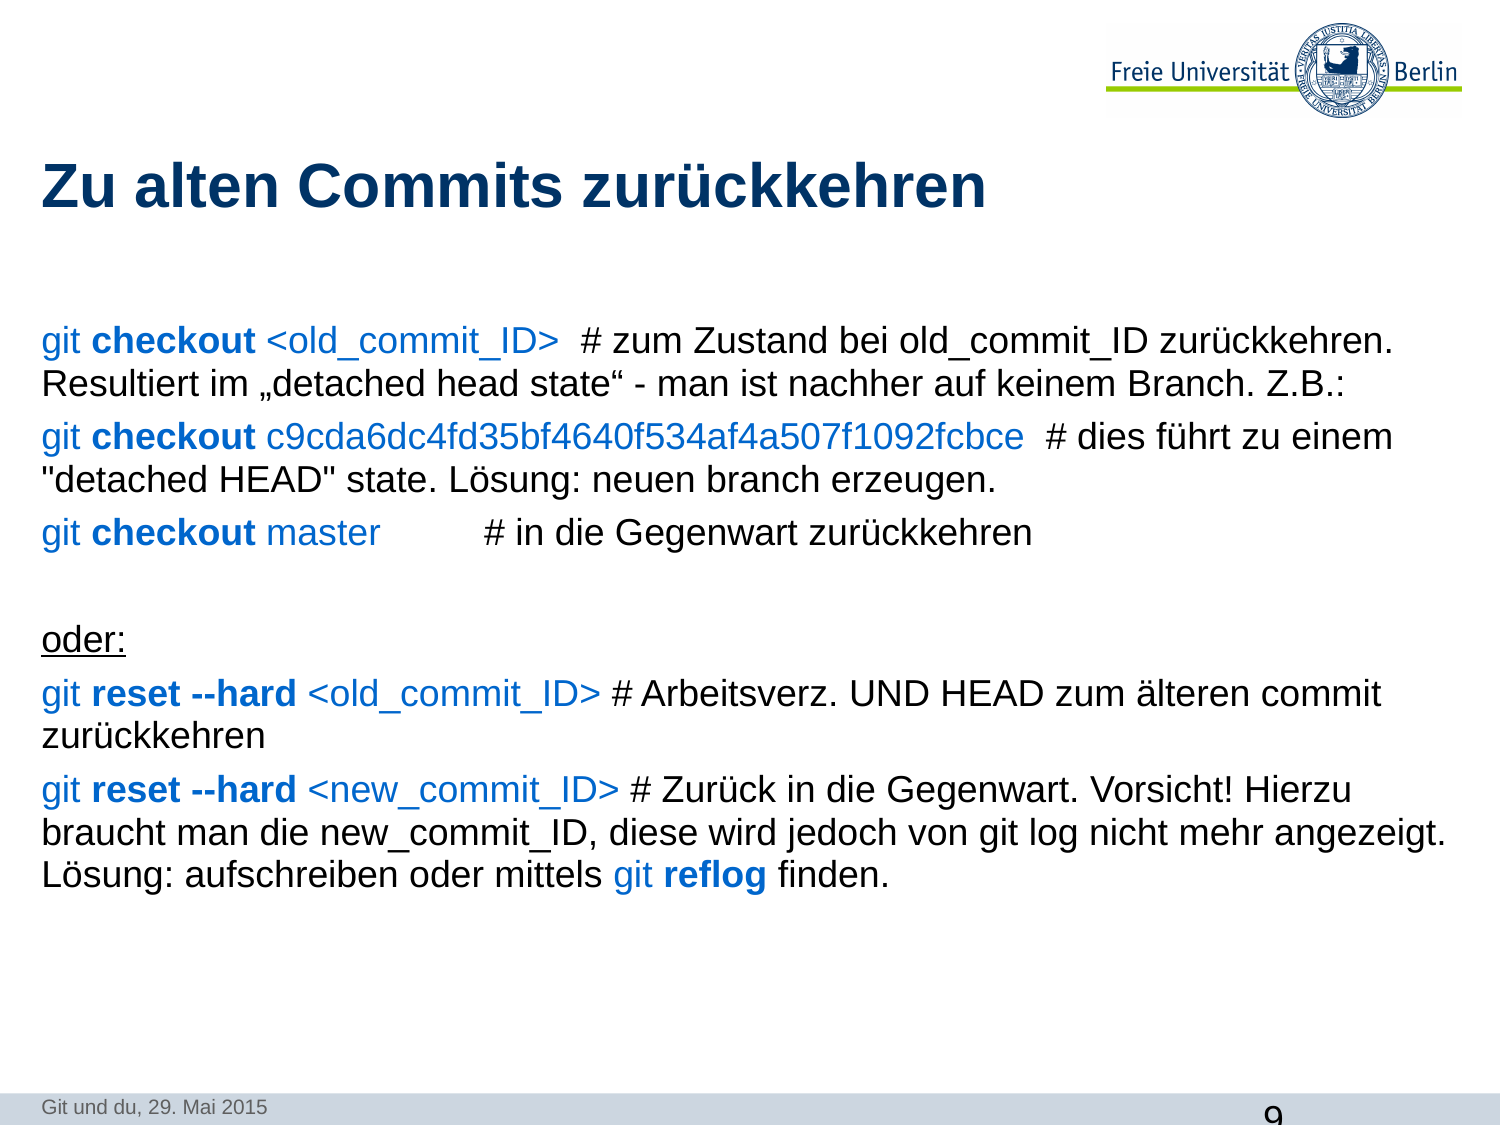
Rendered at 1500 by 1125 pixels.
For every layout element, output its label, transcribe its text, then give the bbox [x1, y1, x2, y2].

picture [1106, 23, 1462, 118]
title Zu alten Commits zurückkehren [41, 150, 1460, 221]
list git checkout <old_commit_ID> # zum Zustand bei old_commit_ID zurückkehren. Resultiert im „detached head state“ - man ist nachher auf keinem Branch. Z.B.: git checkout c9cda6dc4fd35bf4640f534af4a507f1092fcbce # dies führt zu einem "detached HEAD" state. Lösung: neuen branch erzeugen. git checkout master # in die Gegenwart zurückkehren oder: git reset --hard <old_commit_ID> # Arbeitsverz. UND HEAD zum älteren commit zurückkehren git reset --hard <new_commit_ID> # Zurück in die Gegenwart. Vorsicht! Hierzu braucht man die new_commit_ID, diese wird jedoch von git log nicht mehr angezeigt. Lösung: aufschreiben oder mittels git reflog finden. [41, 265, 1460, 1064]
